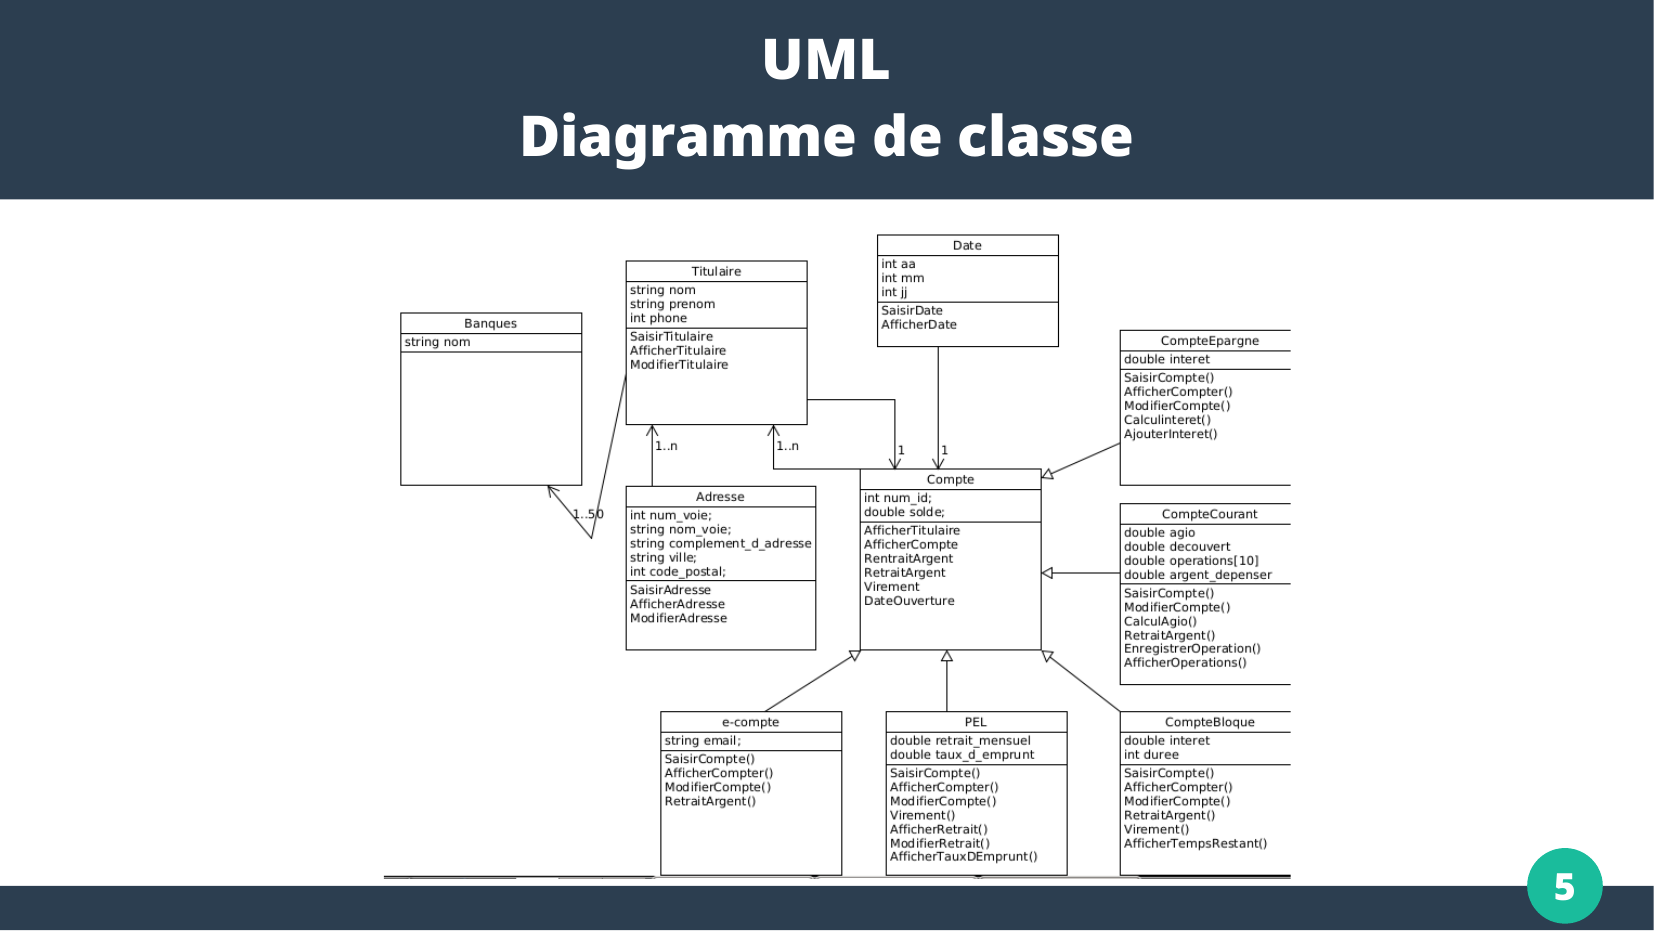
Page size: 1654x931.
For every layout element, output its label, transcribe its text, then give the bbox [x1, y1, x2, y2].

title UML Diagramme de classe [59, 37, 1595, 156]
picture [383, 206, 1291, 879]
